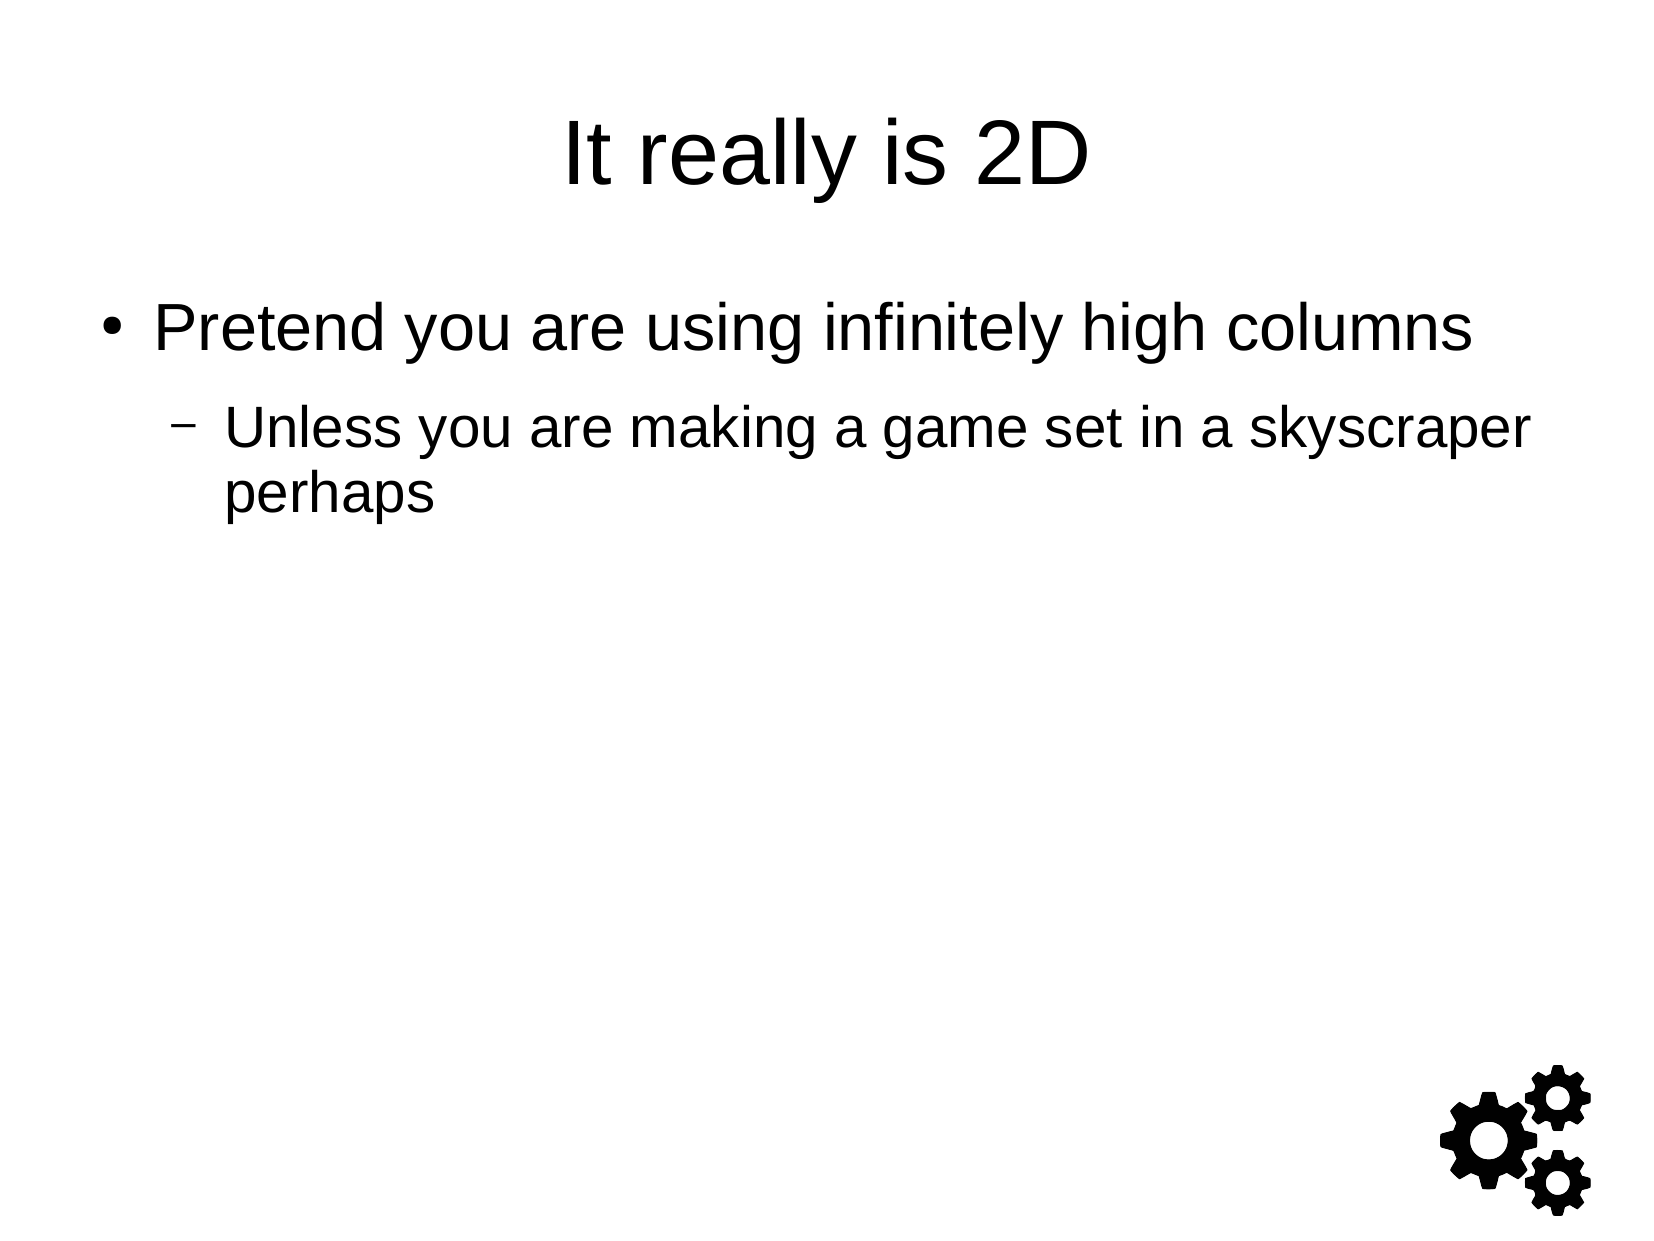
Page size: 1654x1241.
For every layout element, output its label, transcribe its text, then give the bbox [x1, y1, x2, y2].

picture [1440, 1065, 1591, 1216]
title It really is 2D [82, 49, 1571, 257]
list Pretend you are using infinitely high columns Unless you are making a game set in a skyscraper perhaps [82, 290, 1571, 1010]
